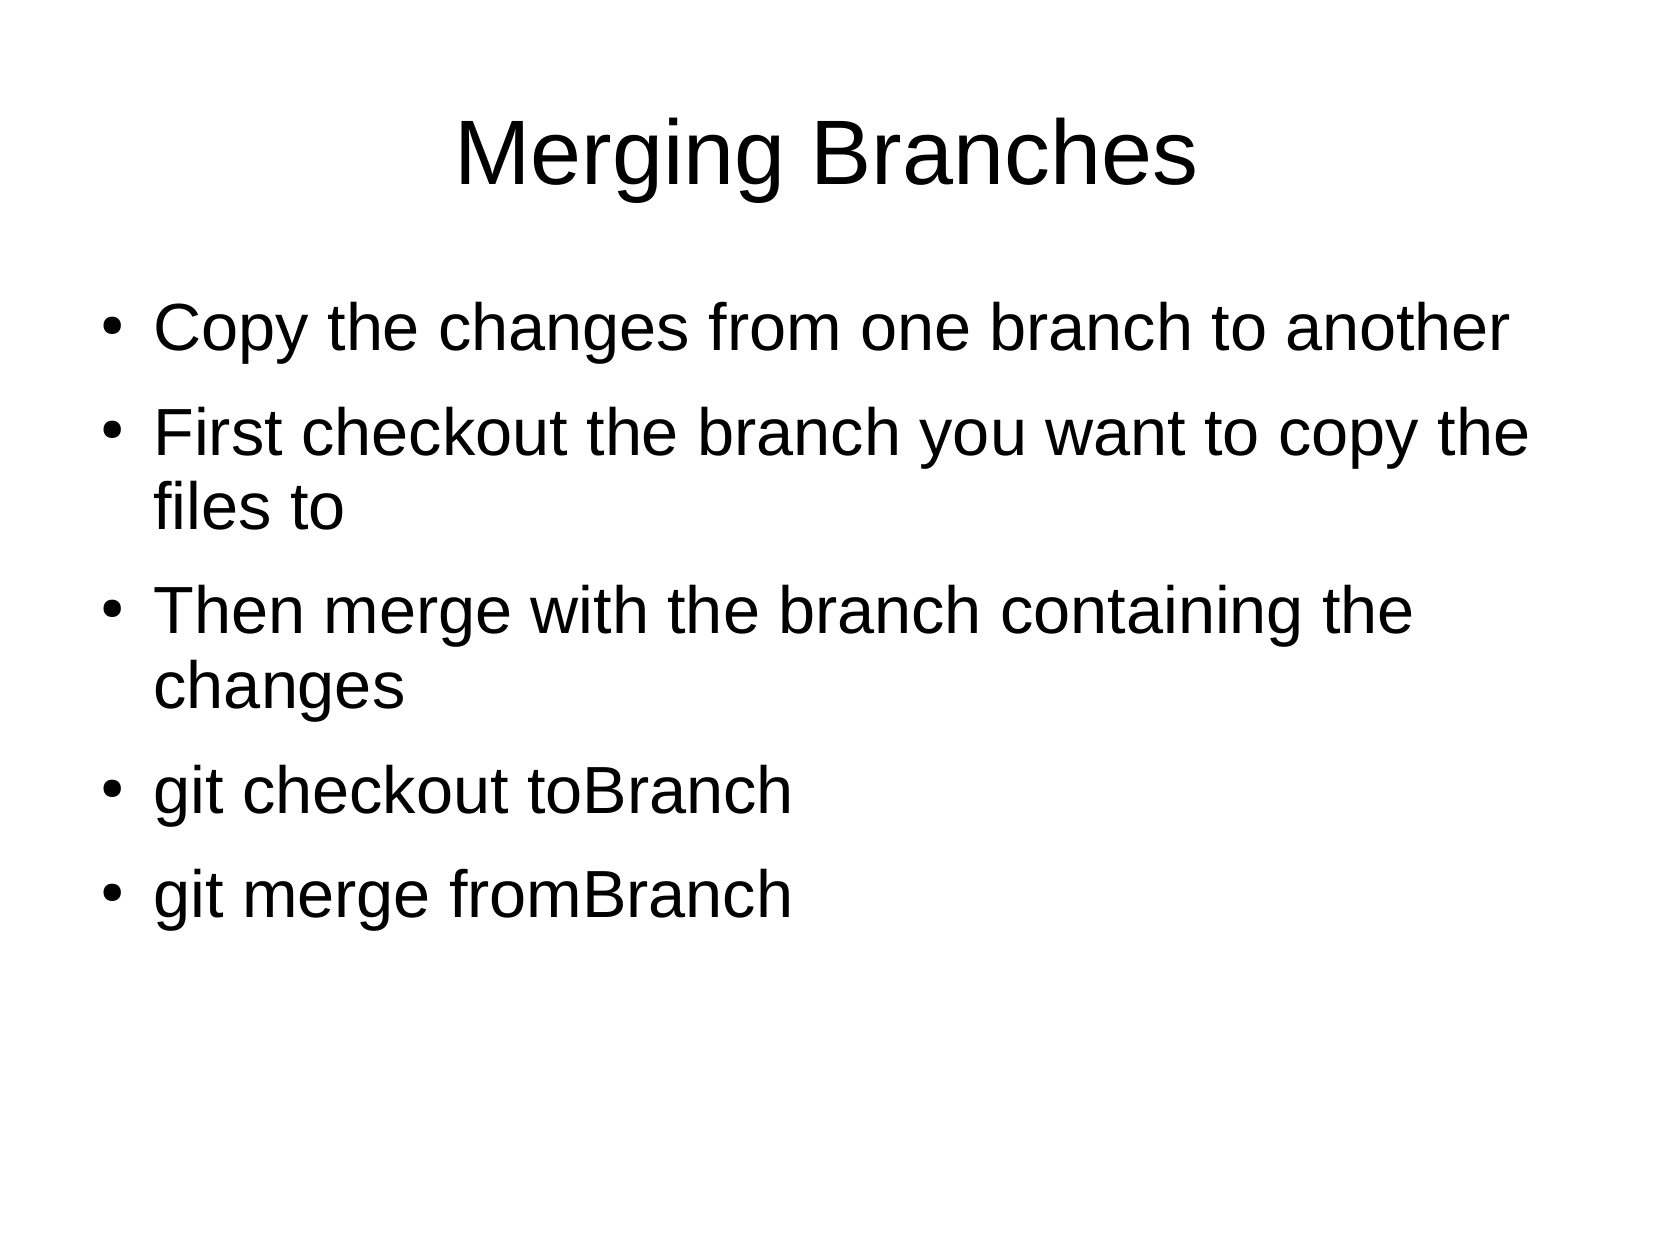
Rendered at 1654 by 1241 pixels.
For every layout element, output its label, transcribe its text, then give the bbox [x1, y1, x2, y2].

title Merging Branches [82, 49, 1571, 257]
list Copy the changes from one branch to another First checkout the branch you want to copy the files to Then merge with the branch containing the changes git checkout toBranch git merge fromBranch [82, 290, 1571, 1010]
